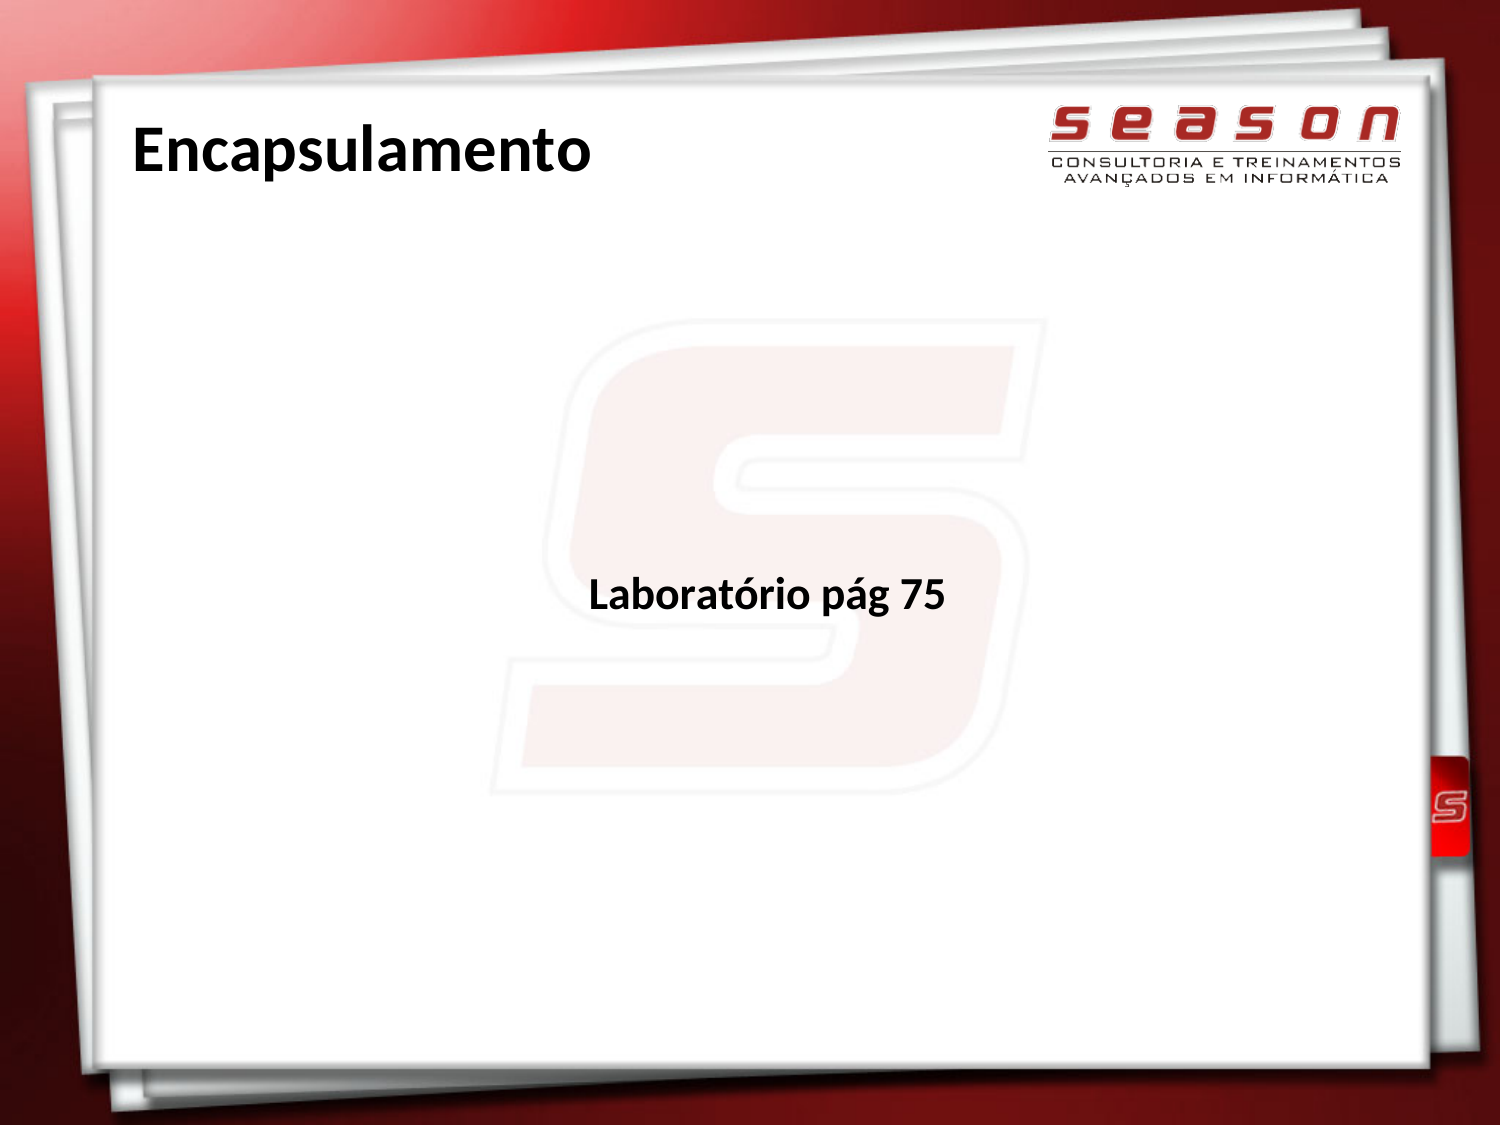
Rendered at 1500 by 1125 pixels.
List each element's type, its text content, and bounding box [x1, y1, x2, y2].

text_box Laboratório pág 75 [207, 403, 1328, 780]
picture [0, 0, 1500, 1125]
title Encapsulamento [118, 33, 1394, 257]
